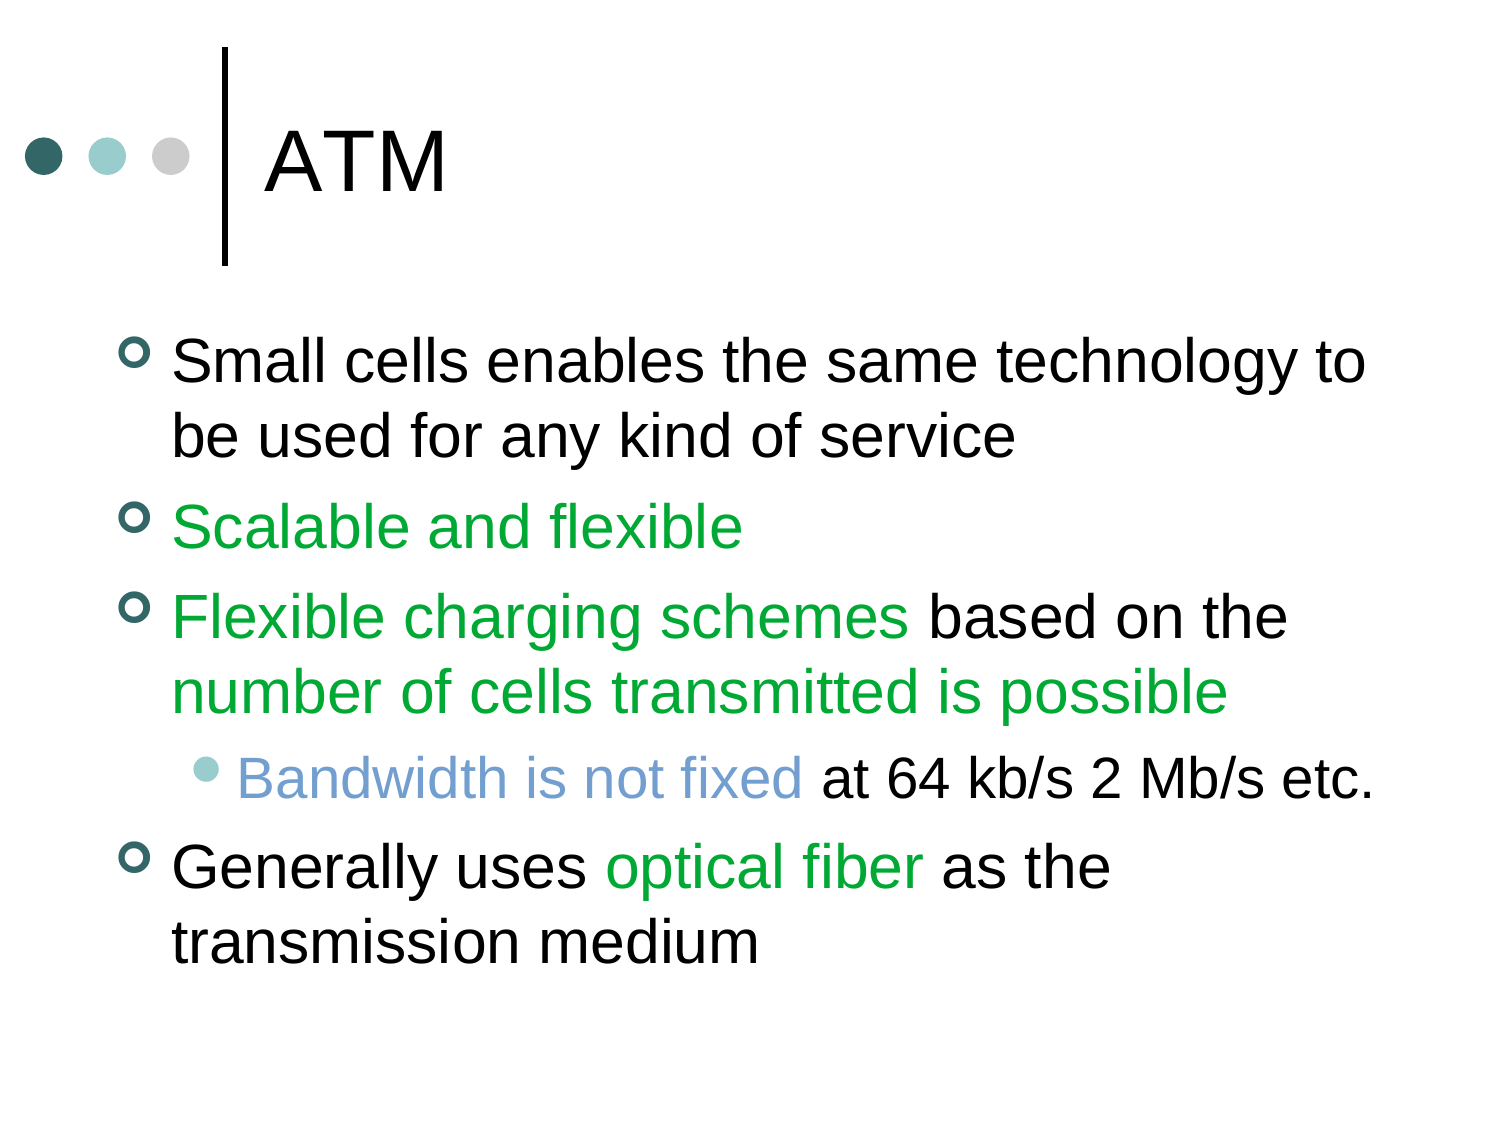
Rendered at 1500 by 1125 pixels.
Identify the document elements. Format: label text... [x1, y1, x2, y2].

list Small cells enables the same technology to be used for any kind of service Scalable and flexible Flexible charging schemes based on the number of cells transmitted is possible Bandwidth is not fixed at 64 kb/s 2 Mb/s etc. Generally uses optical fiber as the transmission medium [100, 312, 1400, 988]
title ATM [249, 31, 1401, 282]
